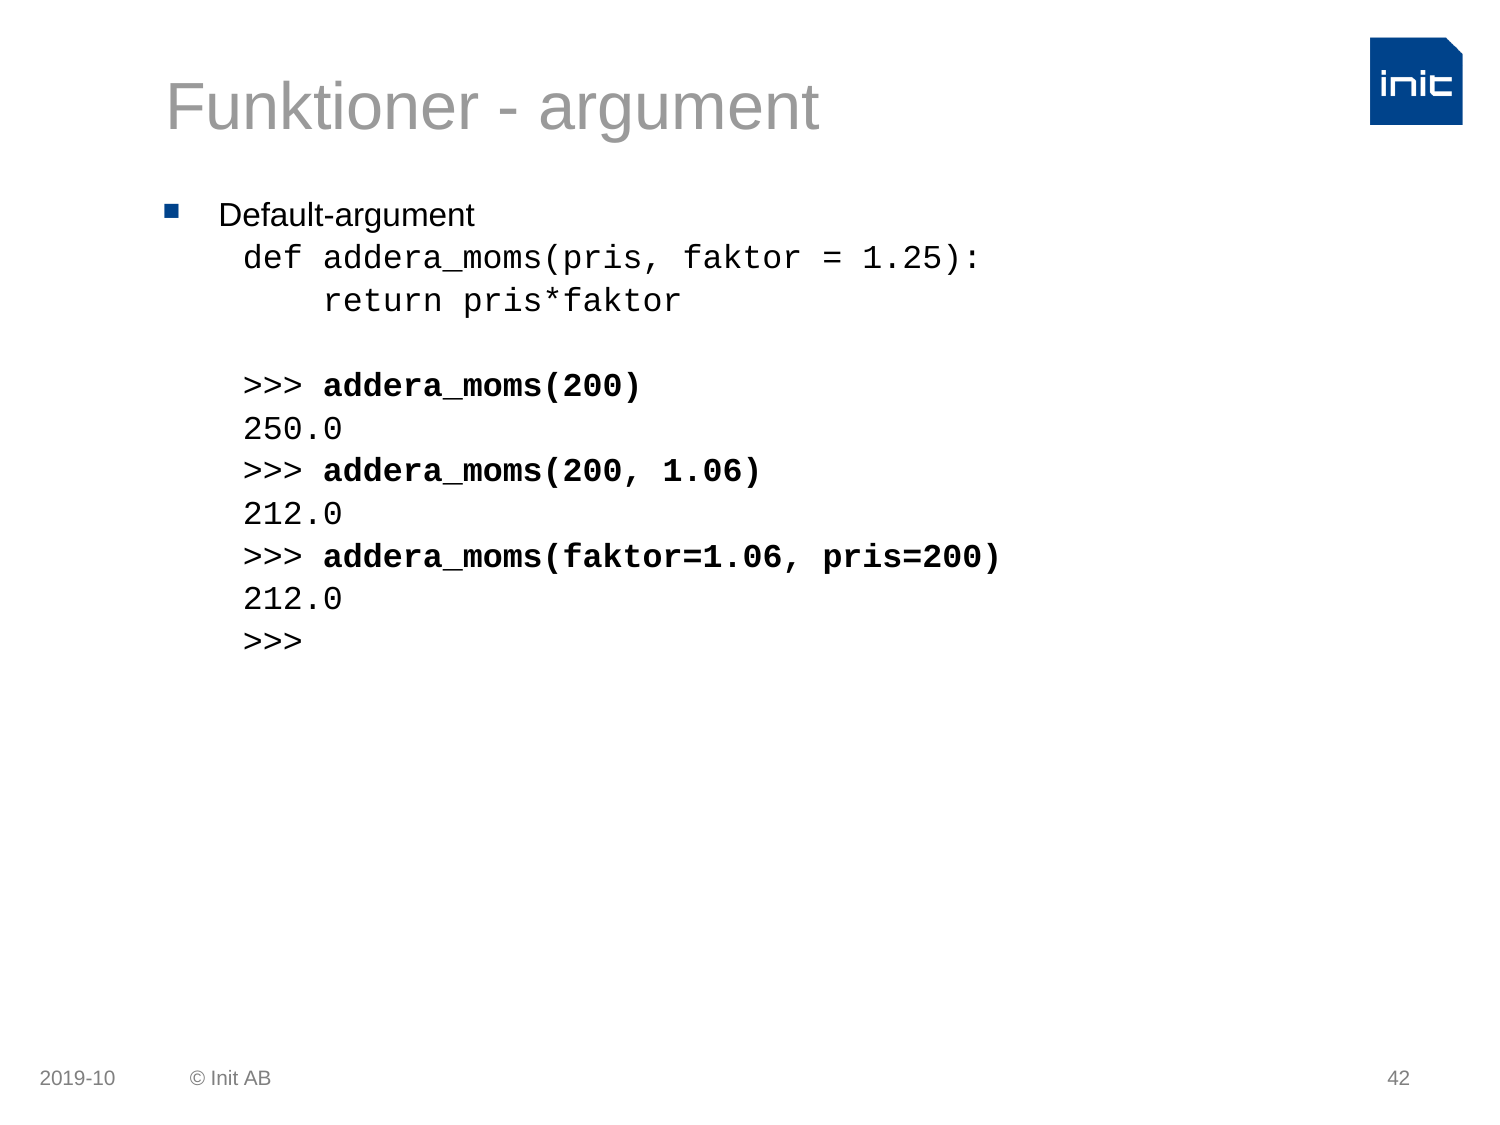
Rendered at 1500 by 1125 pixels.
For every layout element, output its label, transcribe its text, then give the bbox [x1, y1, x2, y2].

text_box Default-argument def addera_moms(pris, faktor = 1.25): return pris*faktor >>> addera_moms(200) 250.0 >>> addera_moms(200, 1.06) 212.0 >>> addera_moms(faktor=1.06, pris=200) 212.0 >>> [150, 189, 1351, 963]
text_box <nummer> [1350, 1037, 1426, 1098]
text_box Funktioner - argument [150, 0, 1351, 151]
text_box 2019-10 [24, 1037, 151, 1098]
text_box © Init AB [174, 1037, 1326, 1098]
picture [1370, 37, 1463, 125]
